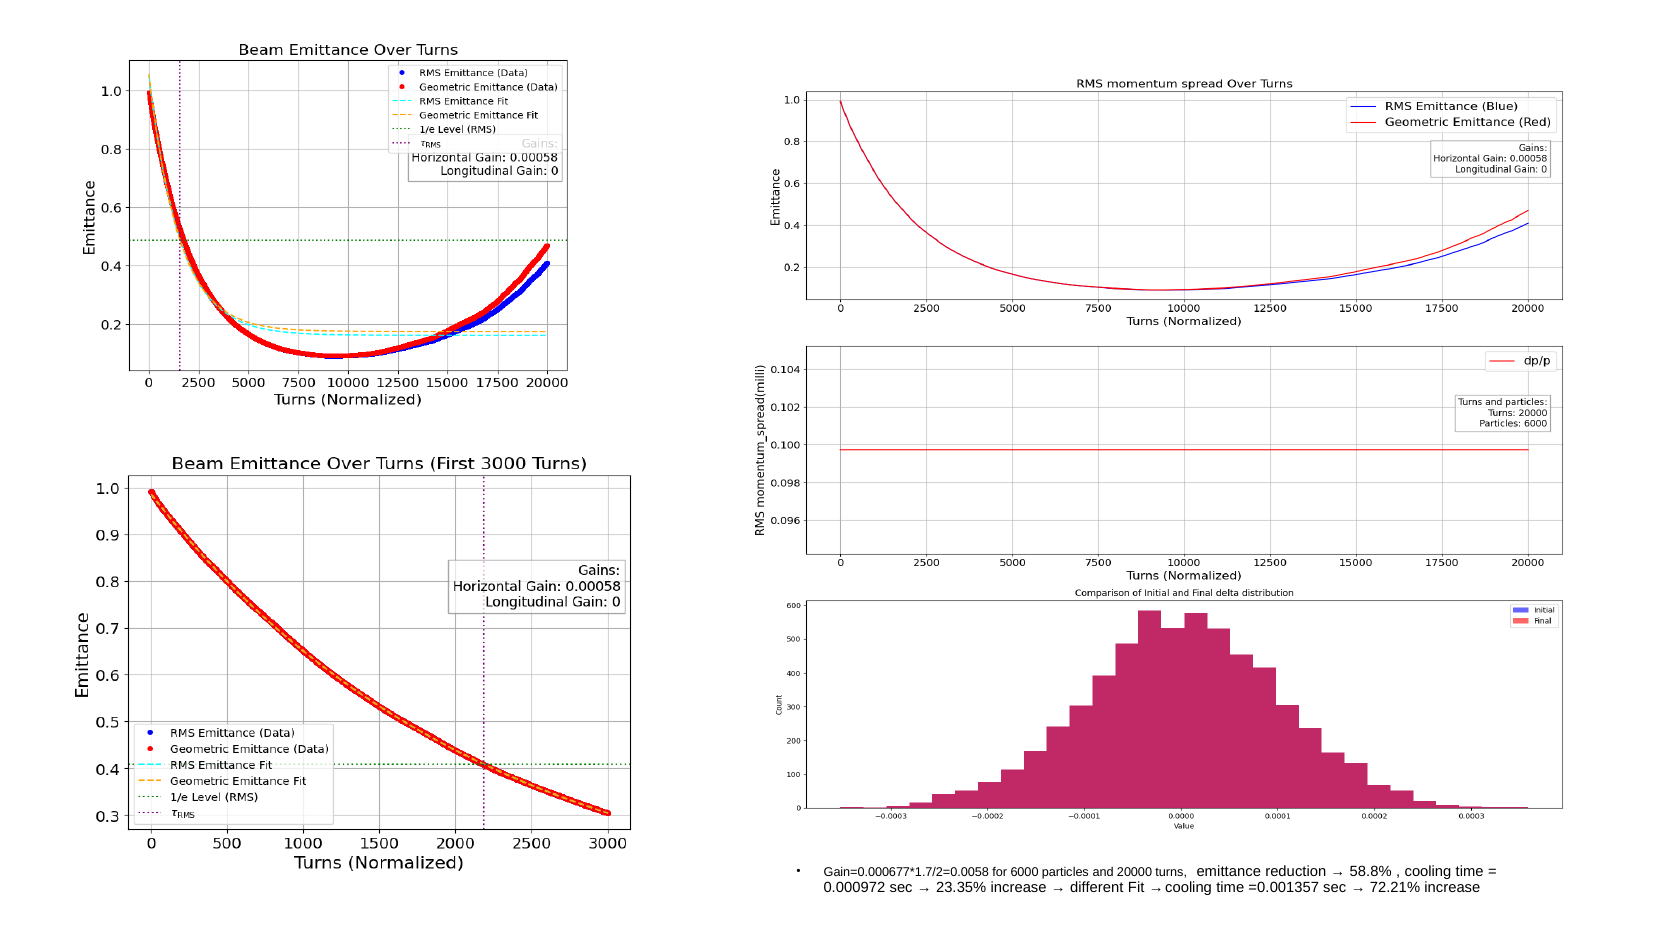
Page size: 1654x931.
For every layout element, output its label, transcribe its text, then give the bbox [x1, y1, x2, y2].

list Gain=0.000677*1.7/2=0.0058 for 6000 particles and 20000 turns, emittance reduction → 58.8% , cooling time = 0.000972 sec → 23.35% increase → different Fit →cooling time =0.001357 sec → 72.21% increase [787, 862, 1538, 901]
picture [75, 37, 575, 413]
picture [66, 449, 638, 878]
picture [750, 74, 1567, 835]
